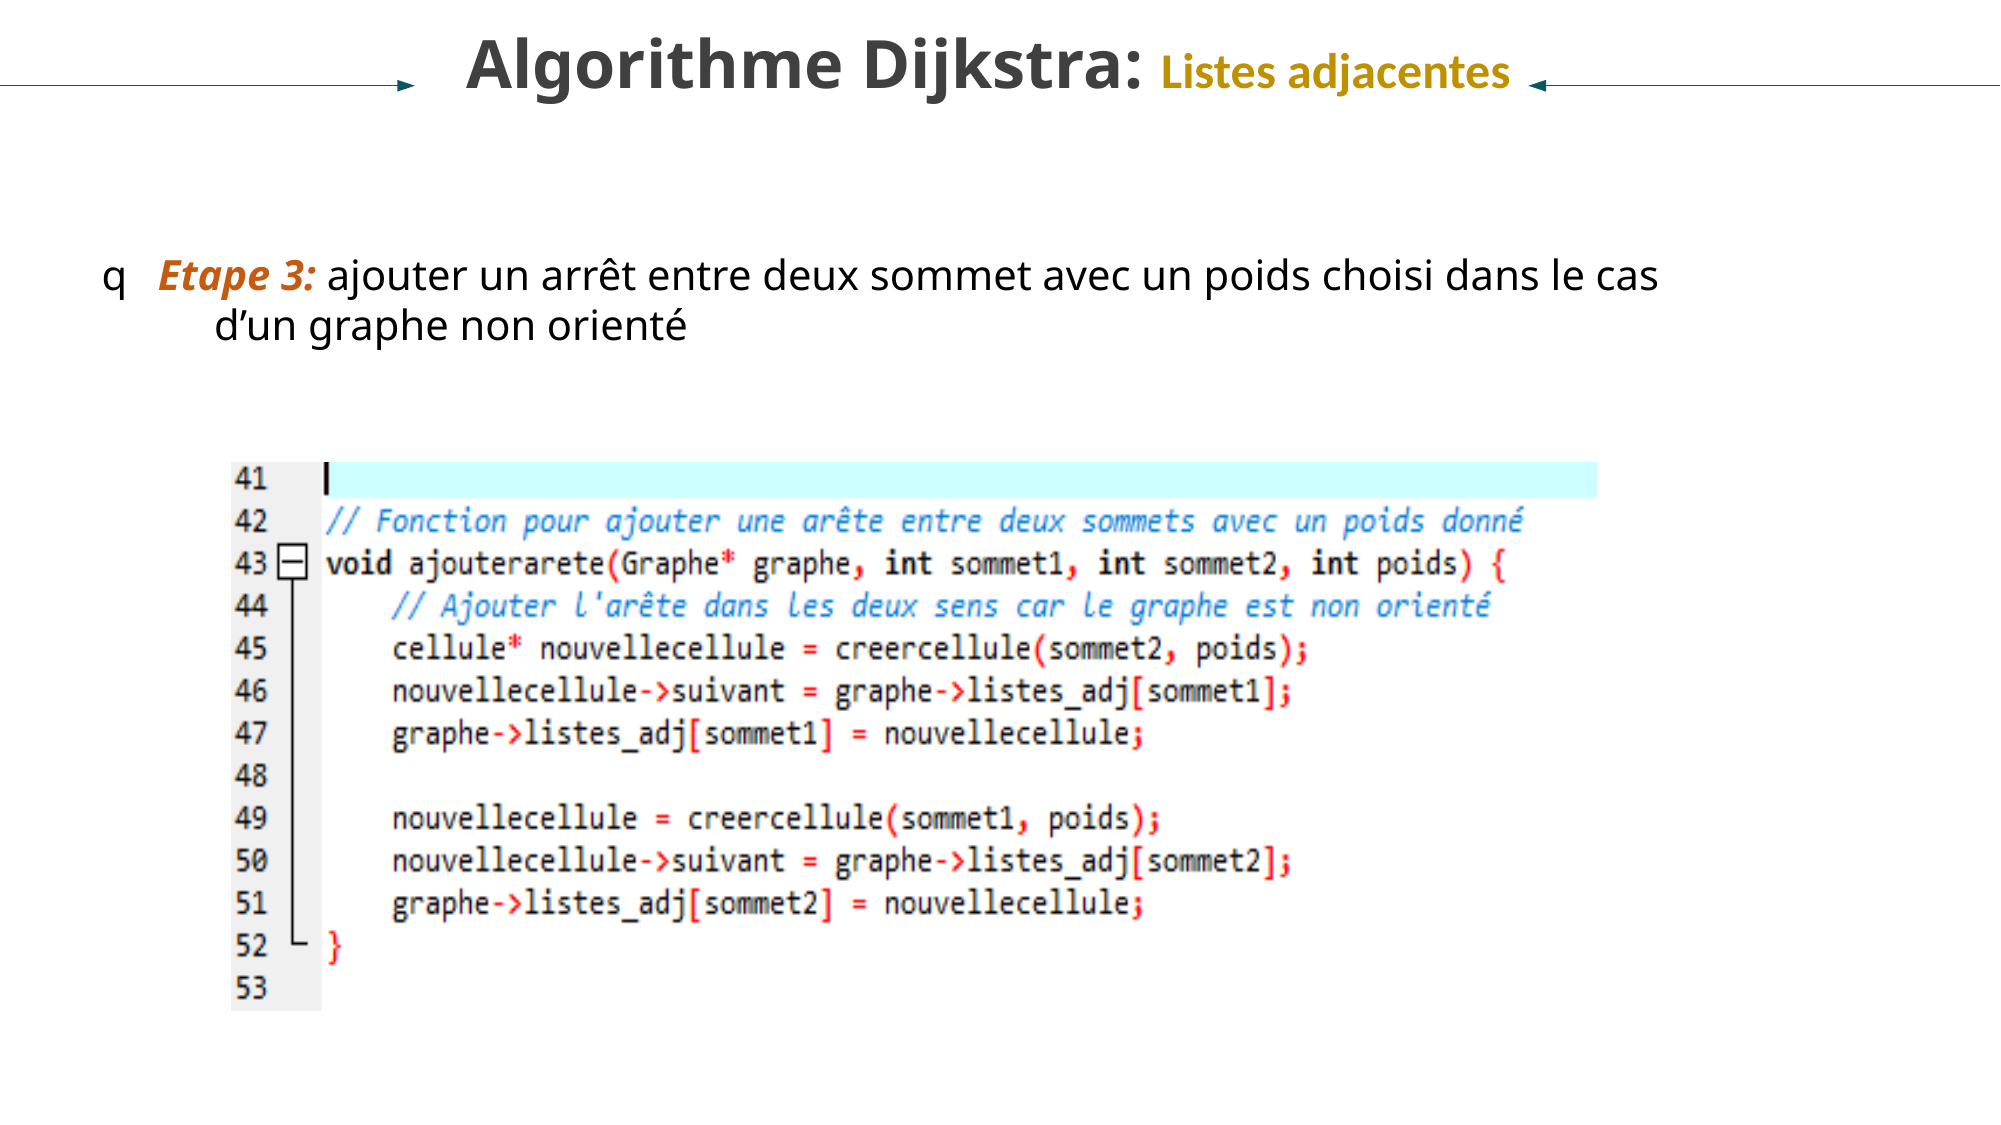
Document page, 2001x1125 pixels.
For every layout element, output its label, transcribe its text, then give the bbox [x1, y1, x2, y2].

text_box Algorithme Dijkstra: Listes adjacentes [258, 31, 1742, 104]
picture [231, 462, 1597, 1011]
text_box Etape 3: ajouter un arrêt entre deux sommet avec un poids choisi dans le cas d’un graphe non orienté [86, 241, 1742, 358]
